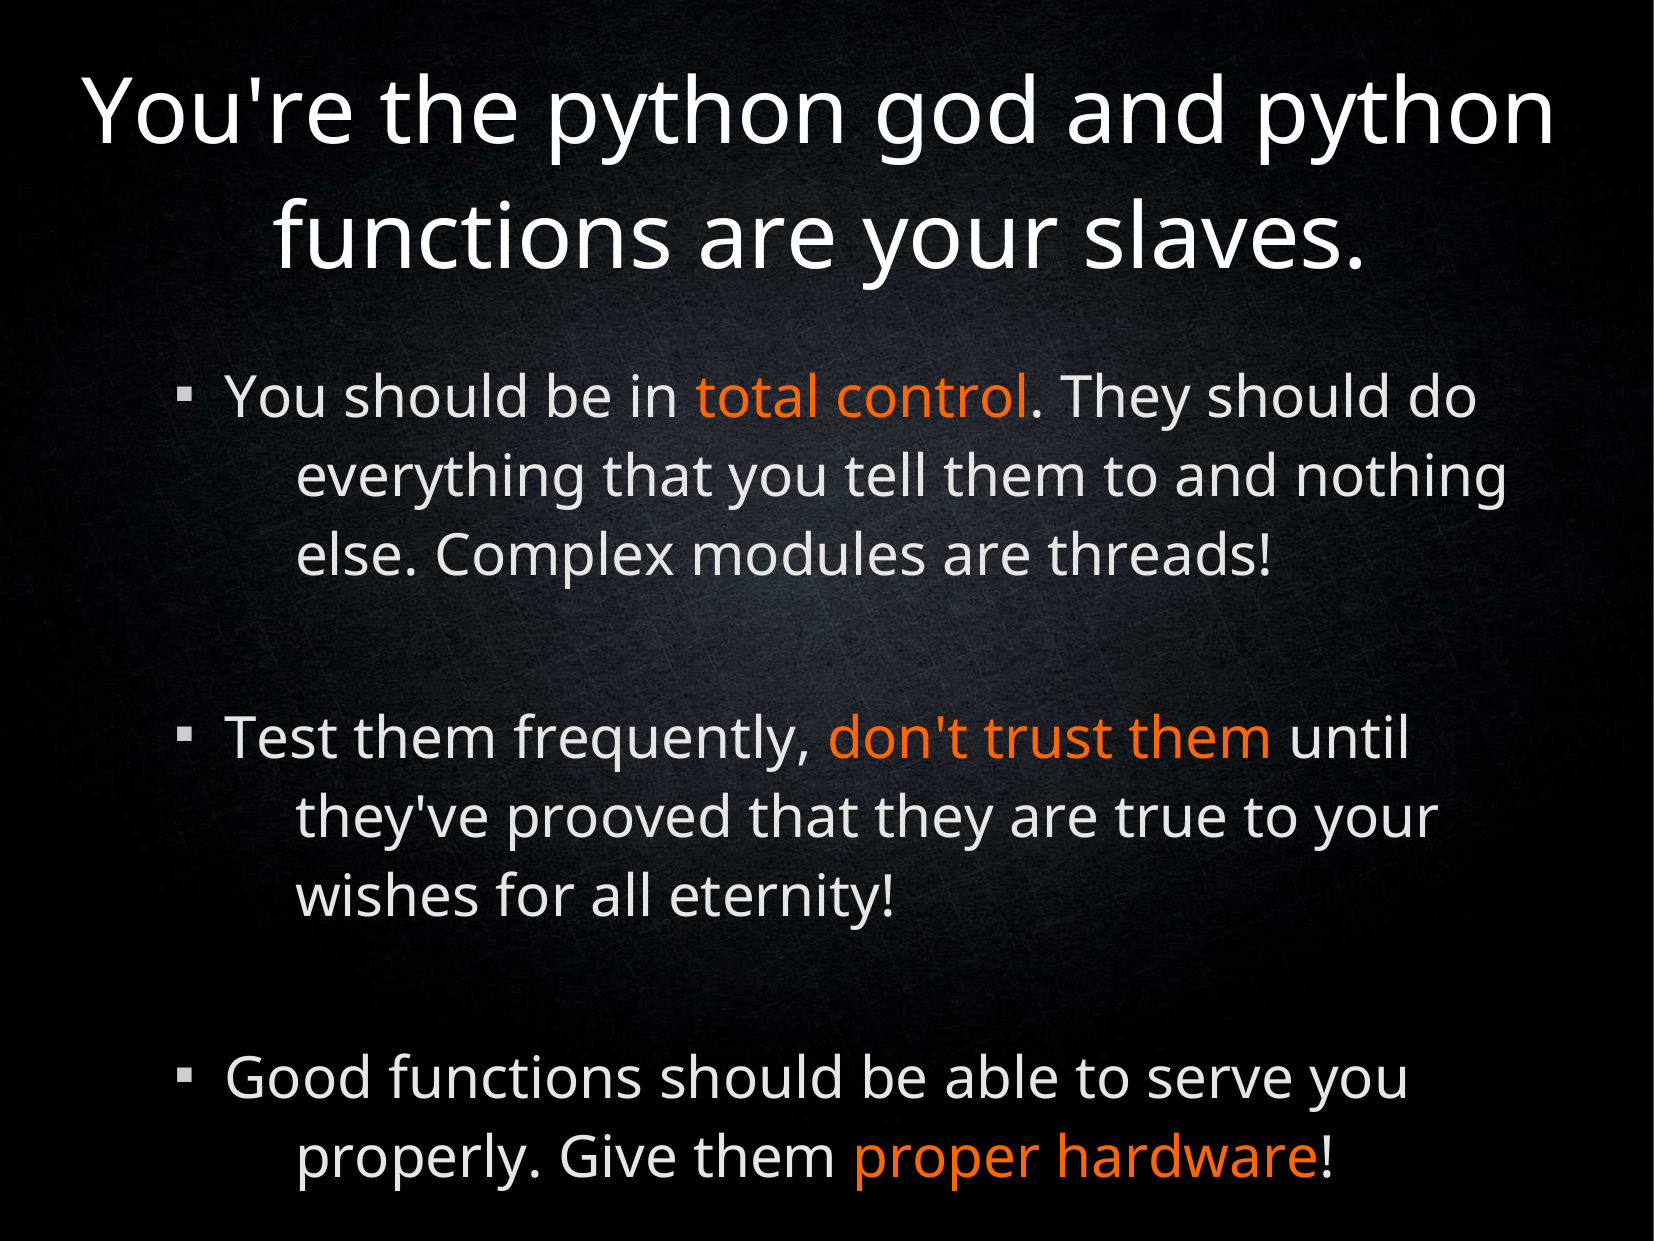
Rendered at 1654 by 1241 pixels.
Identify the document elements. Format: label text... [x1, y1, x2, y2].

title You're the python god and python functions are your slaves. [76, 67, 1565, 275]
picture [0, 0, 1654, 1241]
list You should be in total control. They should do everything that you tell them to and nothing else. Complex modules are threads! Test them frequently, don't trust them until they've prooved that they are true to your wishes for all eternity! Good functions should be able to serve you properly. Give them proper hardware! [82, 355, 1571, 1174]
